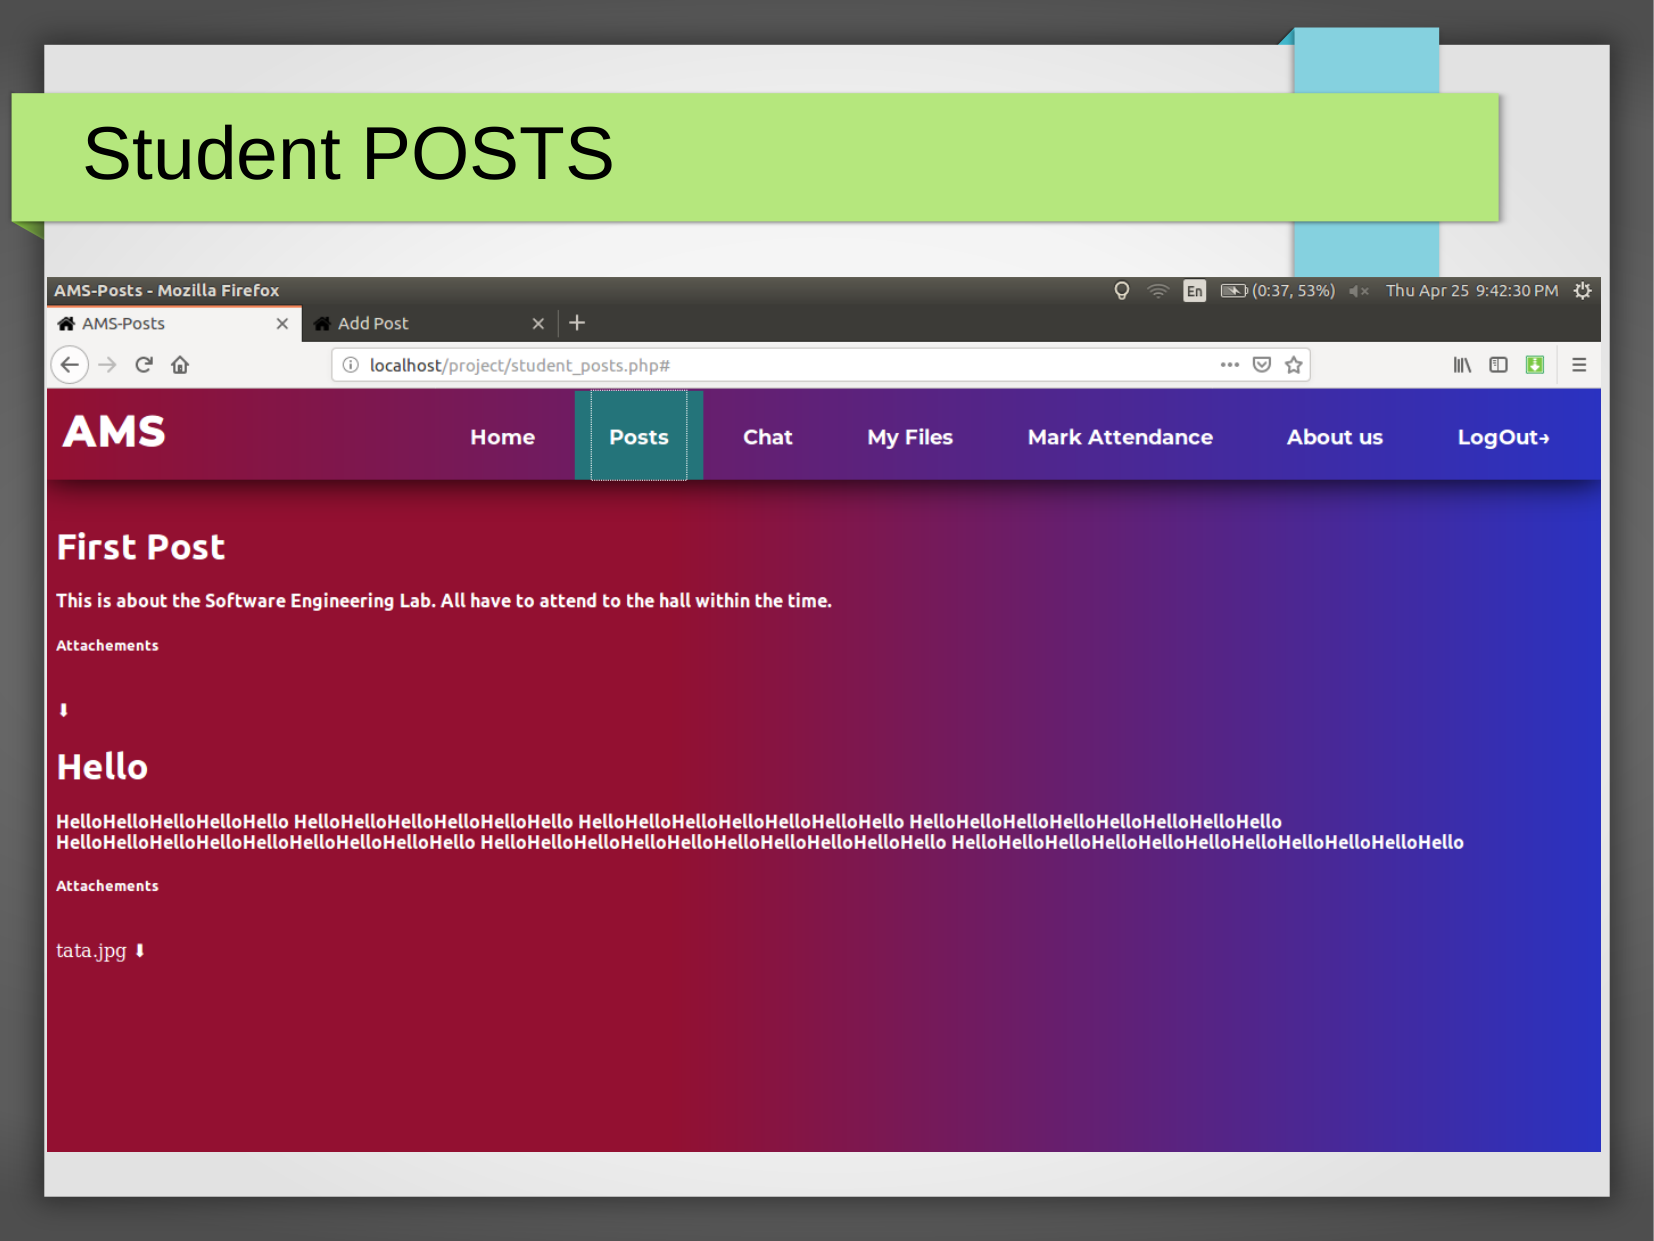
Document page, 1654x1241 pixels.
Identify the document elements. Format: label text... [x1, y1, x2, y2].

picture [0, 0, 1654, 1241]
title Student POSTS [82, 94, 1264, 213]
